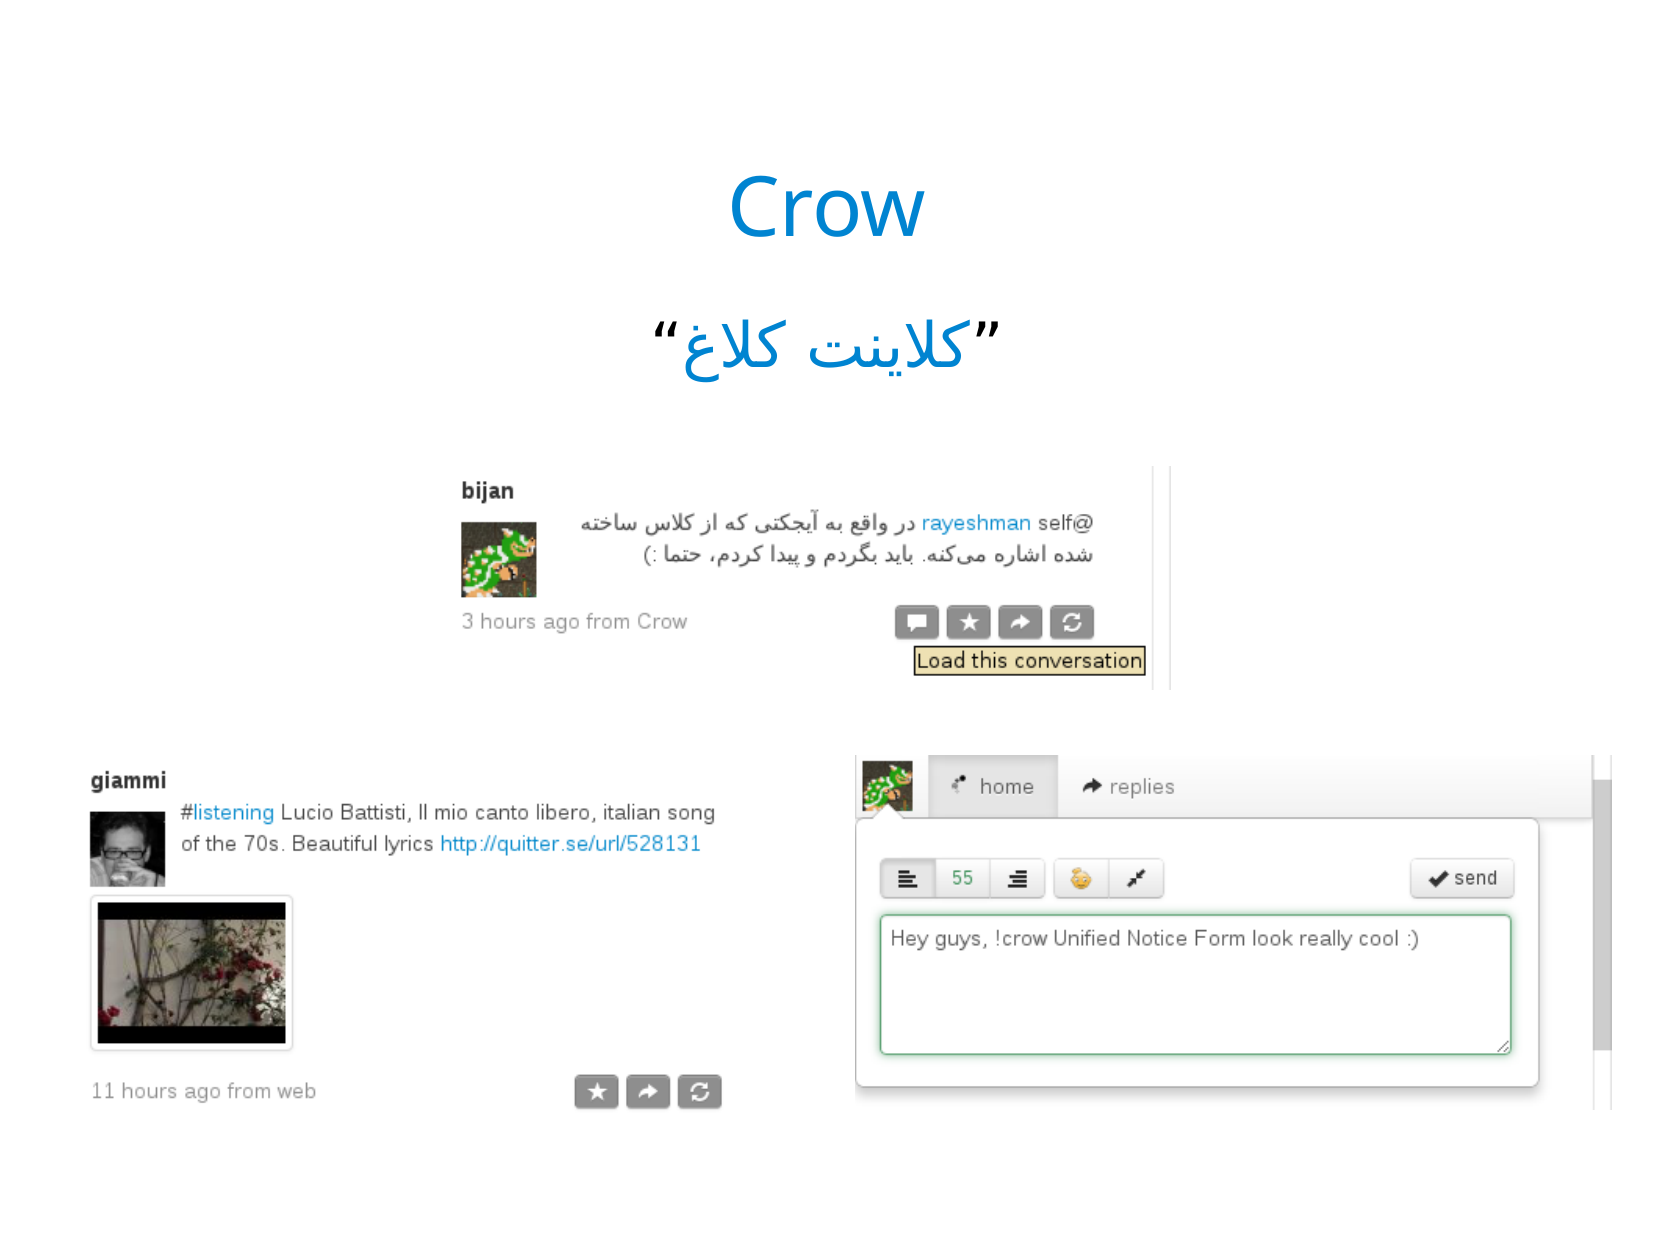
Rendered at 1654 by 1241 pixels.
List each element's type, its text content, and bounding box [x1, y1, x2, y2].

picture [45, 765, 797, 1126]
subtitle Crow “کلاینت کلاغ” [82, 49, 1571, 481]
picture [855, 755, 1612, 1111]
picture [413, 466, 1171, 691]
